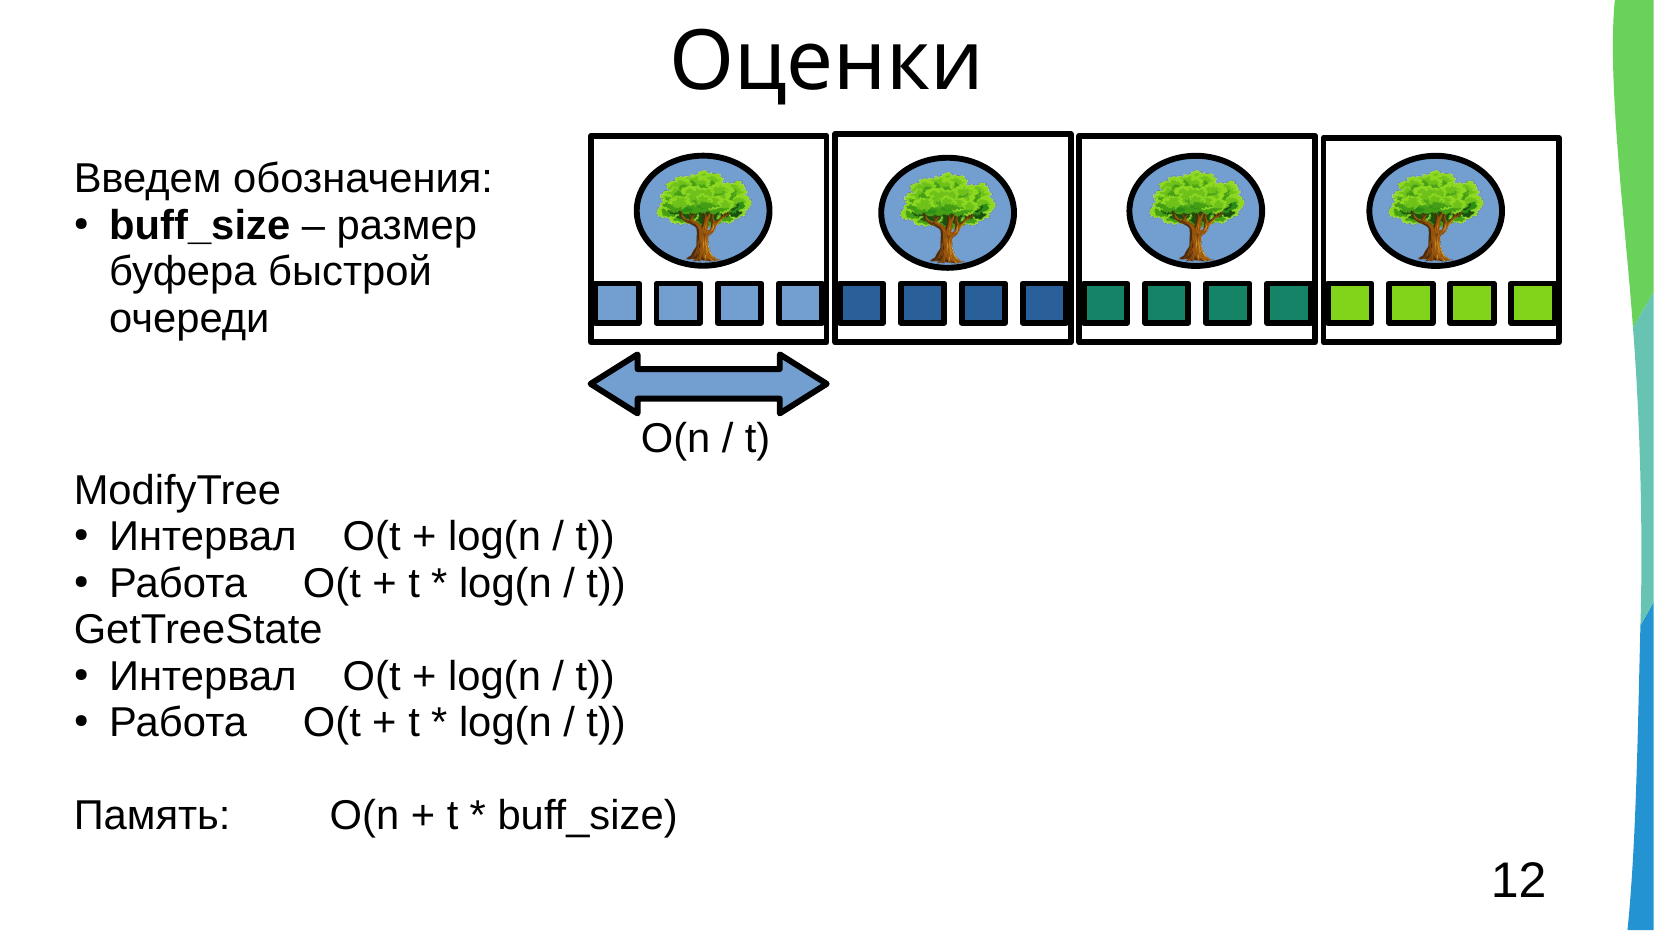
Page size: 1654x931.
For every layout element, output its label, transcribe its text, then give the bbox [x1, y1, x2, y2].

text_box [1511, 283, 1555, 323]
text_box Введем обозначения: buff_size – размер буфера быстрой очереди [59, 147, 591, 386]
text_box ModifyTree Интервал O(t + log(n / t)) Работа O(t + t * log(n / t)) GetTreeState Интервал O(t + log(n / t)) Работа O(t + t * log(n / t)) Память: O(n + t * buff_size) [59, 459, 1152, 920]
text_box [595, 283, 639, 323]
text_box [662, 155, 744, 167]
text_box [1205, 283, 1250, 323]
text_box [961, 283, 1006, 323]
picture [1351, 167, 1530, 266]
text_box [1327, 283, 1372, 323]
text_box [1395, 155, 1476, 167]
text_box [1144, 283, 1189, 323]
text_box [1155, 155, 1236, 167]
text_box [1022, 283, 1067, 323]
text_box [839, 283, 884, 323]
title Оценки [0, 0, 1654, 114]
text_box [778, 283, 823, 323]
picture [619, 167, 798, 266]
text_box [907, 157, 988, 169]
text_box [900, 283, 945, 323]
text_box [1450, 283, 1494, 323]
picture [863, 169, 1042, 268]
text_box [717, 283, 762, 323]
text_box [590, 354, 827, 407]
text_box O(n / t) [625, 407, 857, 535]
text_box [656, 283, 701, 323]
text_box [1266, 283, 1311, 323]
text_box [1389, 283, 1433, 323]
text_box [1083, 283, 1128, 323]
text_box <number> [1476, 845, 1654, 916]
picture [1112, 167, 1291, 266]
